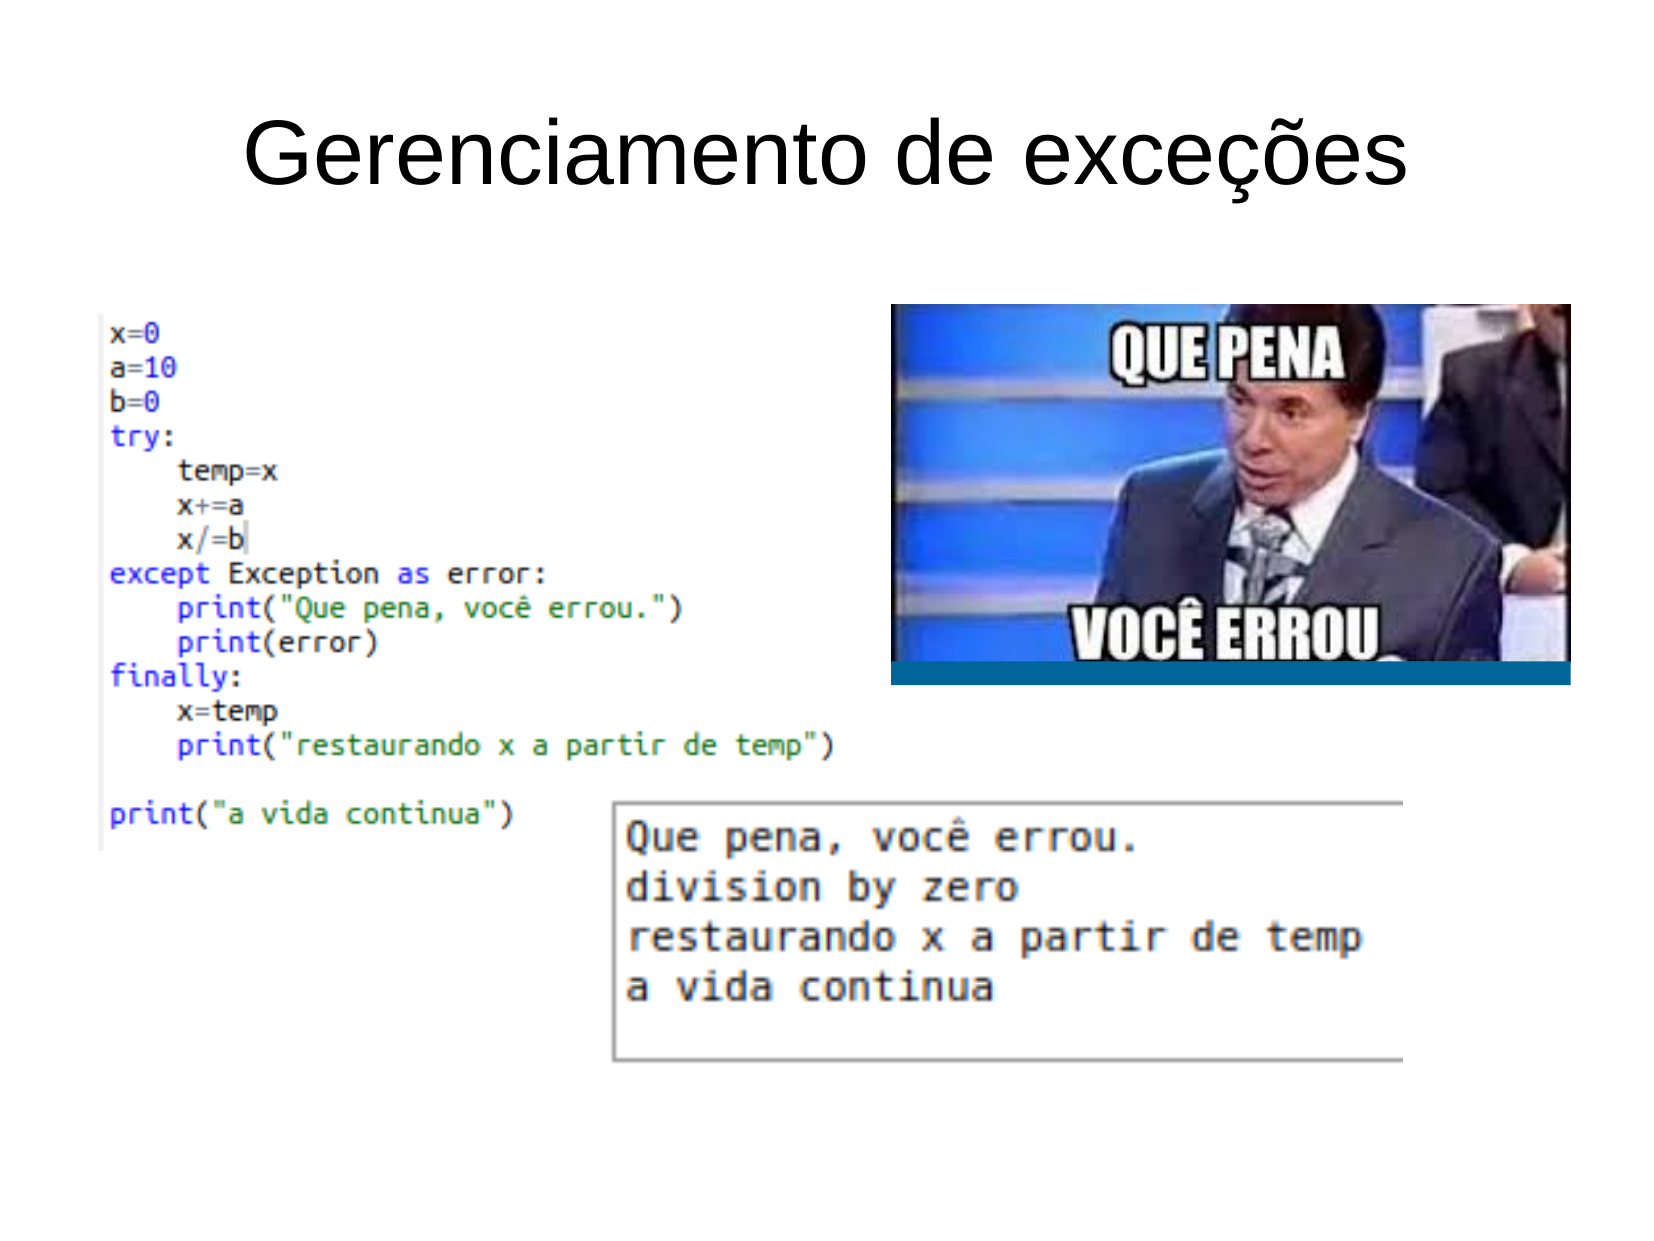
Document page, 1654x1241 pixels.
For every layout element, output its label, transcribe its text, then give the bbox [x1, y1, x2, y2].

picture [891, 304, 1571, 661]
picture [91, 307, 1403, 1075]
title Gerenciamento de exceções [82, 49, 1571, 257]
